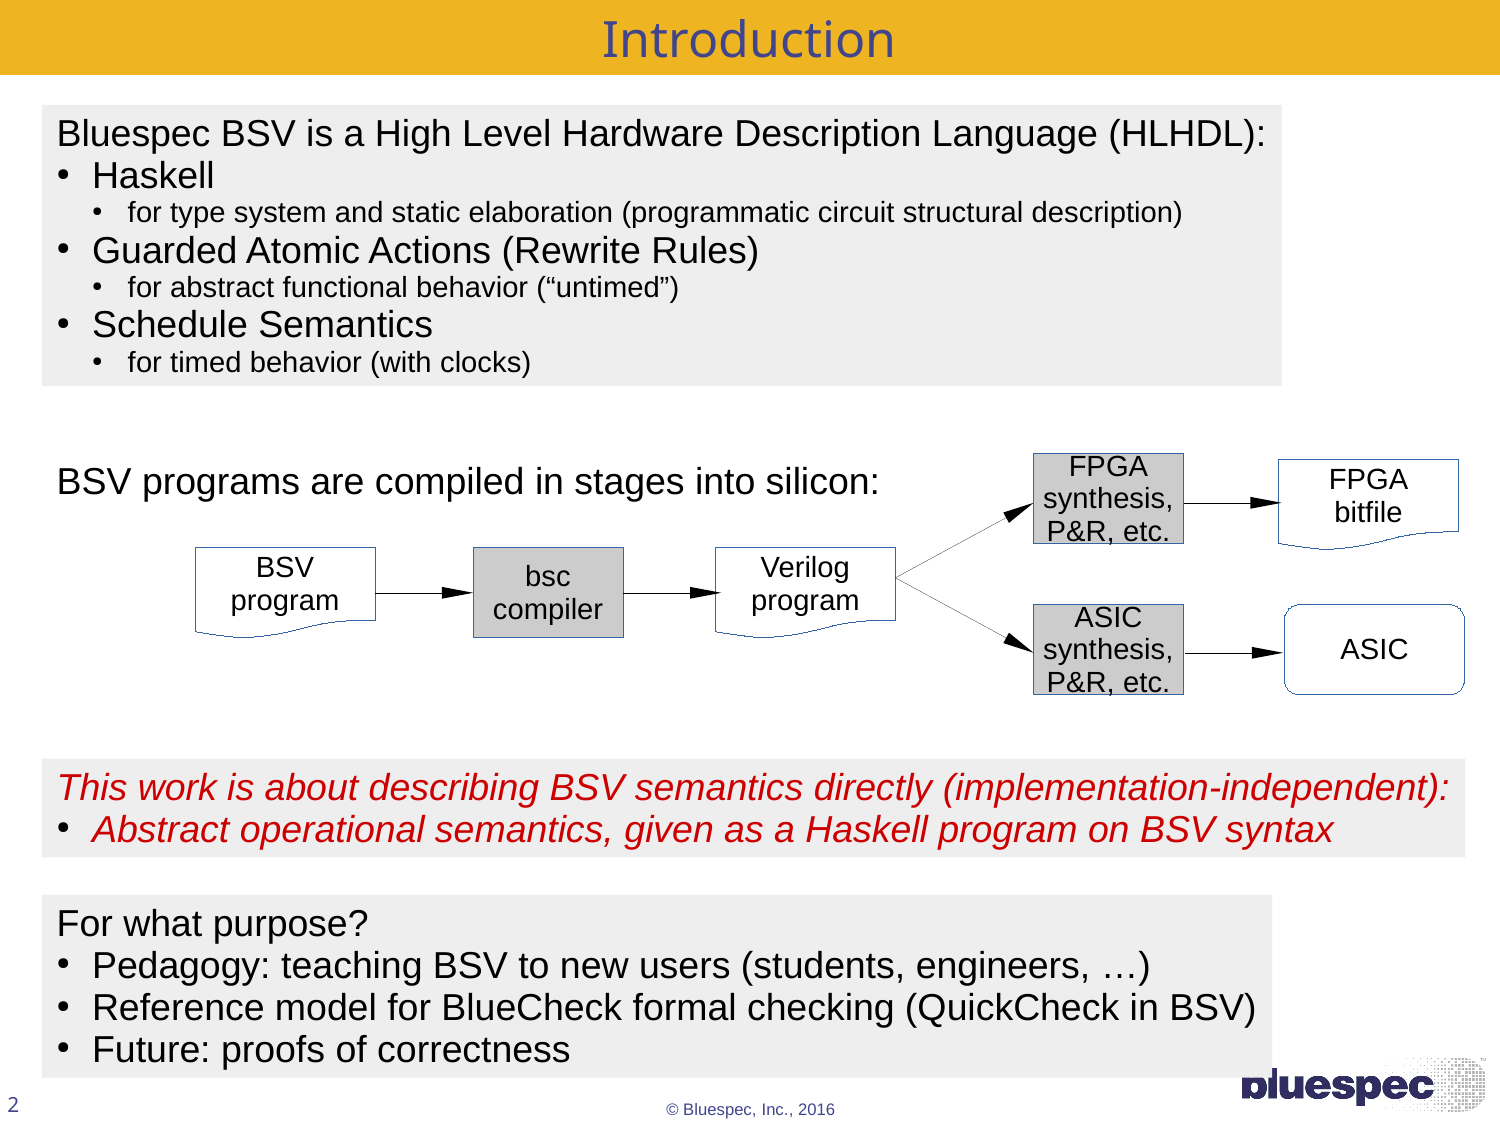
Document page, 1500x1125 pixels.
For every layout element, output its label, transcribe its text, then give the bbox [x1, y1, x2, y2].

slide_number <number> [7, 1044, 320, 1120]
text_box FPGA synthesis, P&R, etc. [1033, 453, 1184, 544]
text_box bsc compiler [473, 547, 624, 638]
text_box ASIC [1284, 604, 1465, 695]
picture [1242, 1058, 1487, 1112]
text_box For what purpose? Pedagogy: teaching BSV to new users (students, engineers, …) Reference model for BlueCheck formal checking (QuickCheck in BSV) Future: proofs of correctness [41, 894, 1273, 1078]
text_box Introduction [0, 0, 1500, 75]
text_box Bluespec BSV is a High Level Hardware Description Language (HLHDL): Haskell for type system and static elaboration (programmatic circuit structural description) Guarded Atomic Actions (Rewrite Rules) for abstract functional behavior (“untimed”) Schedule Semantics for timed behavior (with clocks) [41, 104, 1282, 387]
text_box BSV program [195, 547, 376, 638]
text_box ASIC synthesis, P&R, etc. [1033, 604, 1184, 695]
text_box FPGA bitfile [1278, 459, 1459, 550]
text_box BSV programs are compiled in stages into silicon: [41, 453, 896, 511]
text_box This work is about describing BSV semantics directly (implementation-independent): Abstract operational semantics, given as a Haskell program on BSV syntax [41, 758, 1466, 858]
text_box Verilog program [715, 547, 896, 638]
